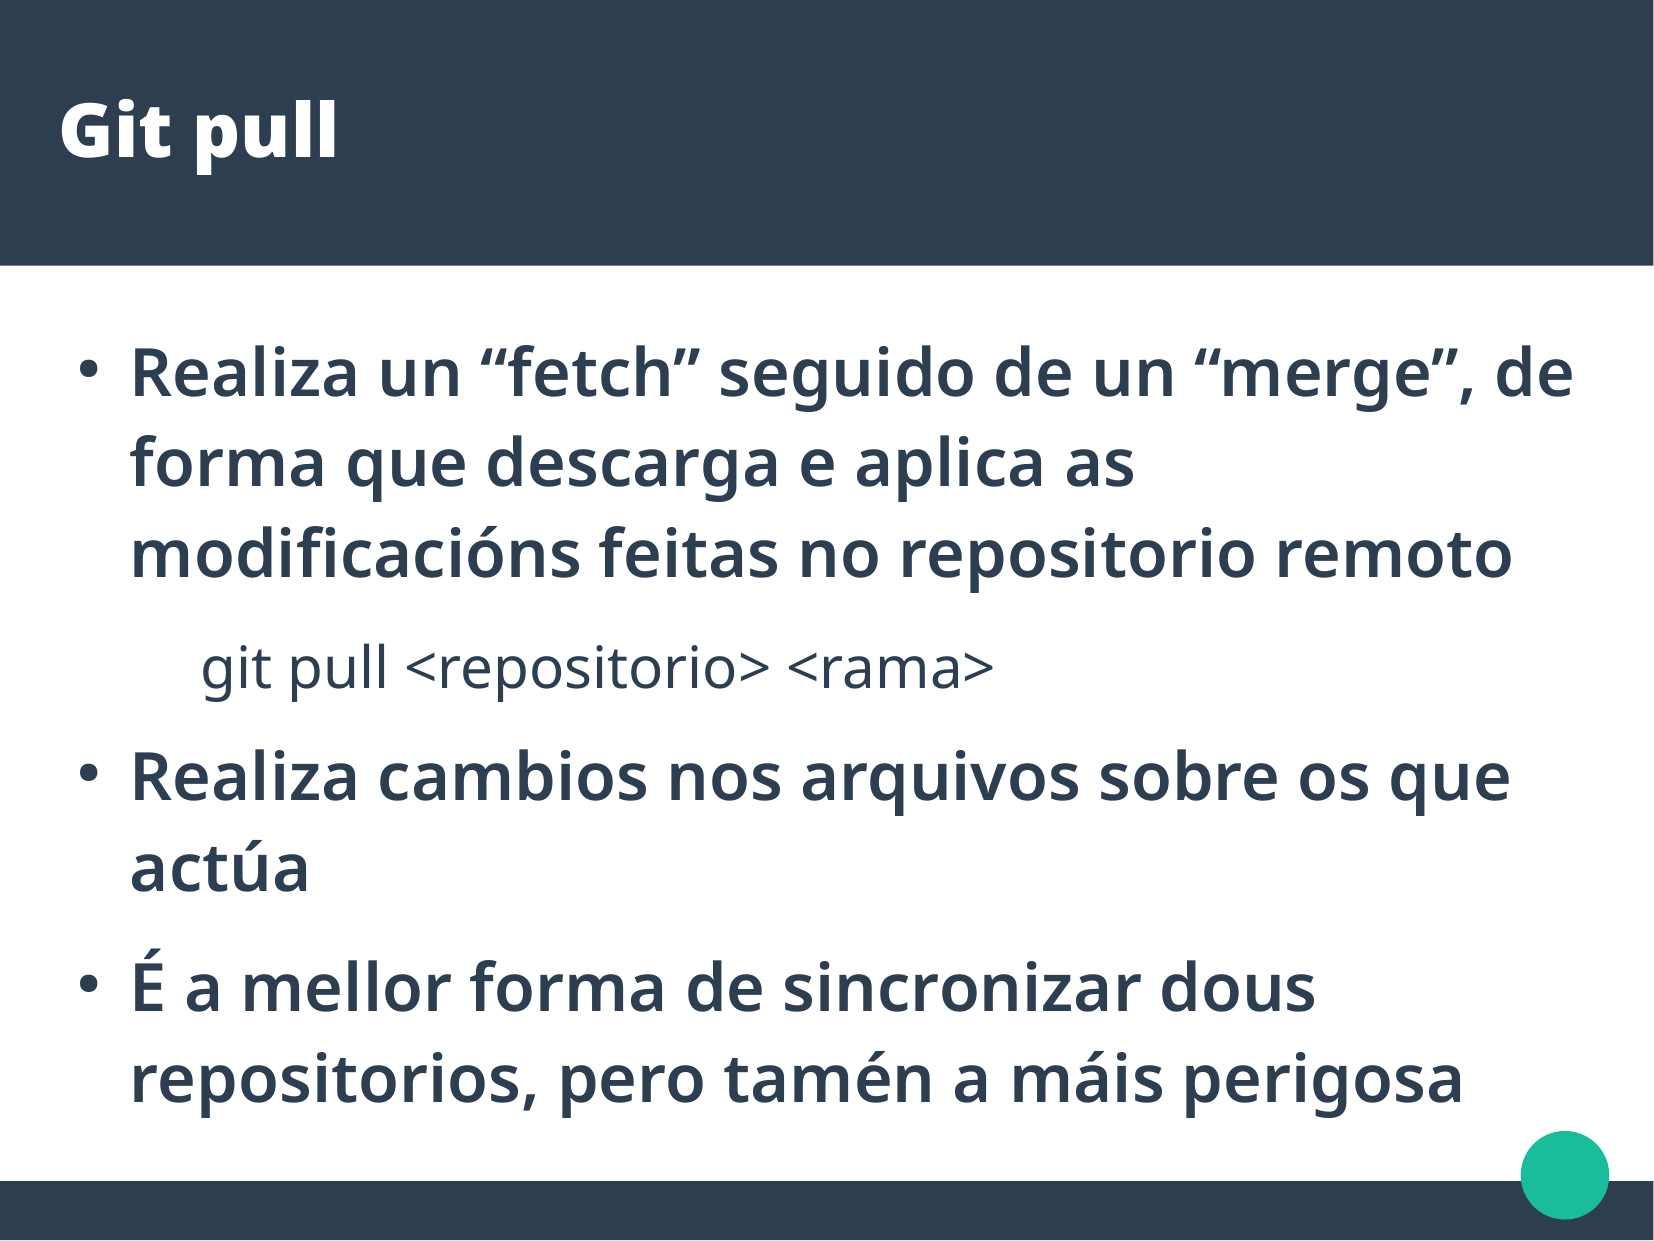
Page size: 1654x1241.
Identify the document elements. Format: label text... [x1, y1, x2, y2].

list Realiza un “fetch” seguido de un “merge”, de forma que descarga e aplica as modificacións feitas no repositorio remoto git pull <repositorio> <rama> Realiza cambios nos arquivos sobre os que actúa É a mellor forma de sincronizar dous repositorios, pero tamén a máis perigosa [59, 324, 1595, 1152]
title Git pull [59, 49, 1595, 207]
